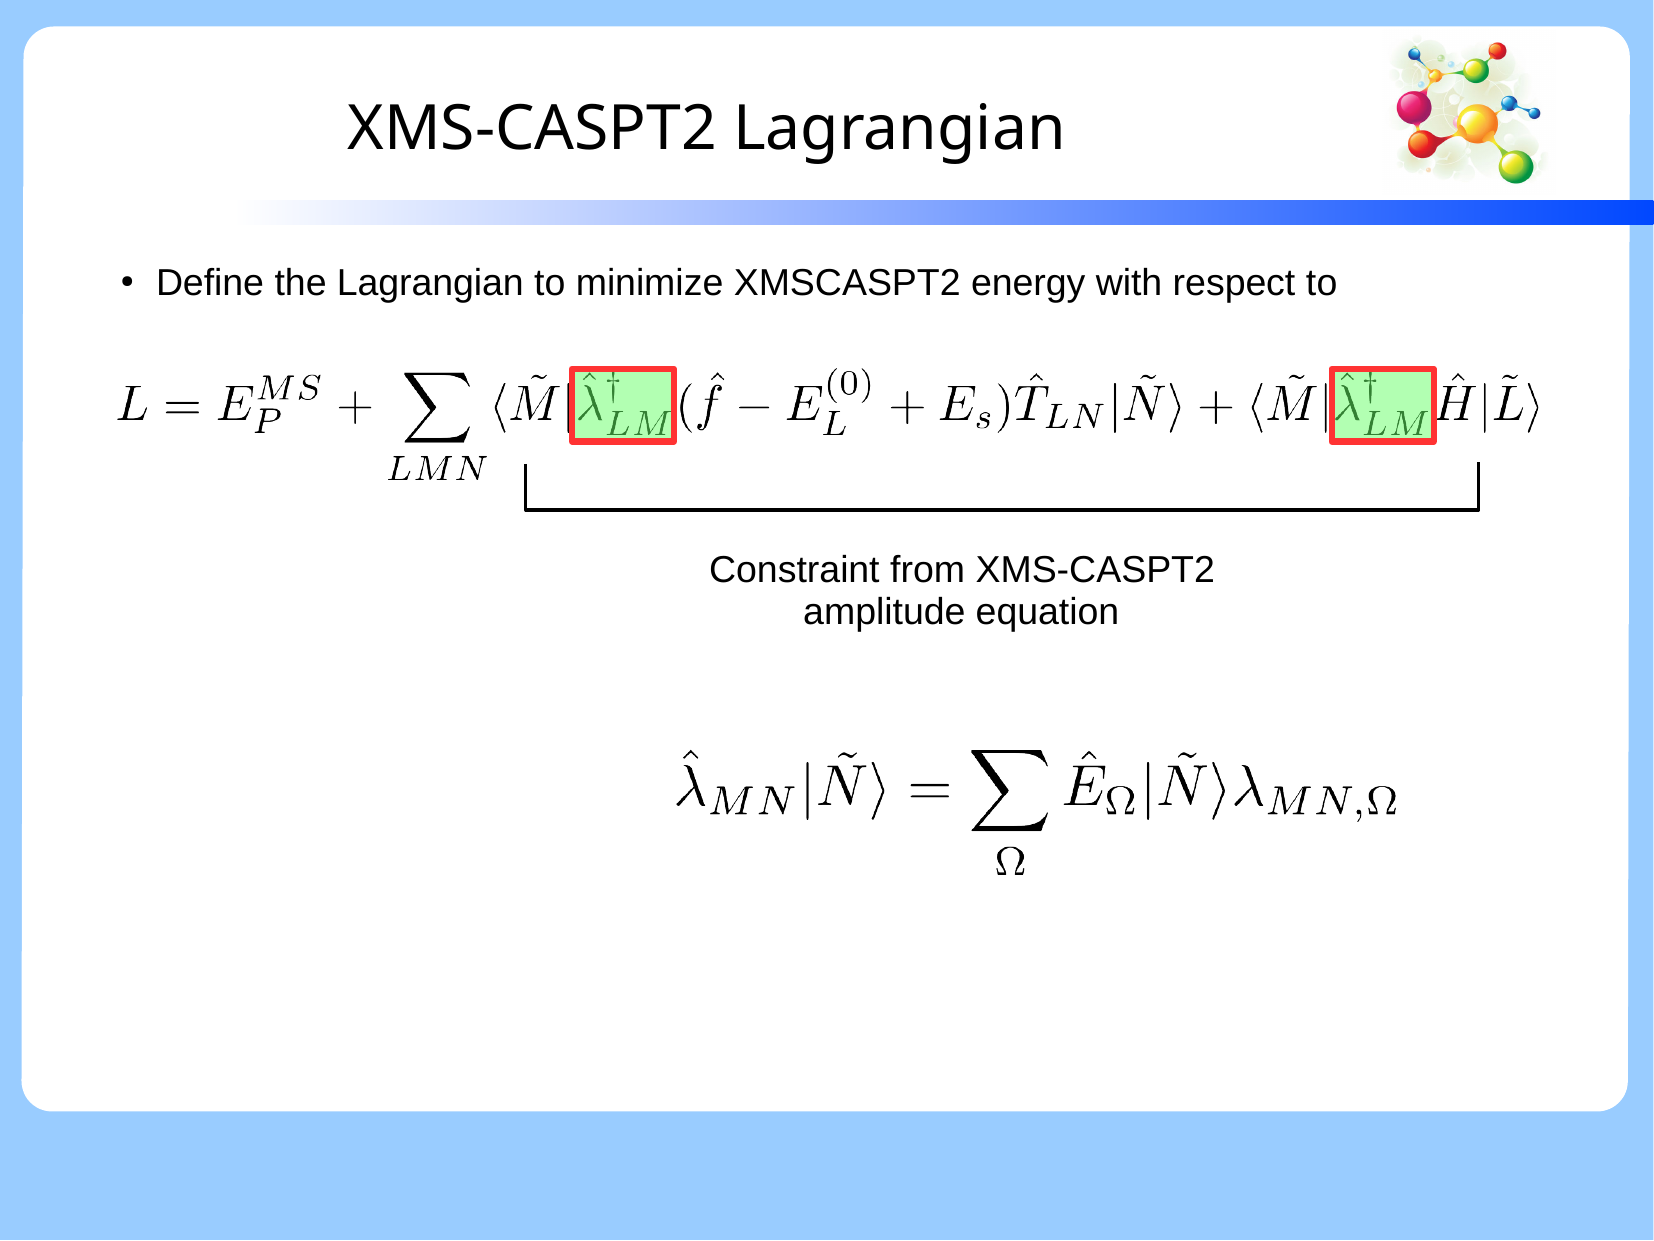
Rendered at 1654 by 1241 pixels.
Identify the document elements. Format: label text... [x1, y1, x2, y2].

text_box [472, 368, 674, 464]
table_cell [873, 201, 877, 224]
title XMS-CASPT2 Lagrangian [82, 49, 1332, 201]
text_box Constraint from XMS-CASPT2 amplitude equation [694, 541, 1299, 641]
text_box Define the Lagrangian to minimize XMSCASPT2 energy with respect to [105, 253, 1456, 328]
text_box [1331, 368, 1532, 462]
picture [117, 368, 571, 480]
table_cell [956, 201, 961, 224]
picture [676, 749, 1396, 876]
picture [1434, 368, 1539, 480]
picture [527, 368, 1477, 480]
picture [1382, 29, 1556, 195]
